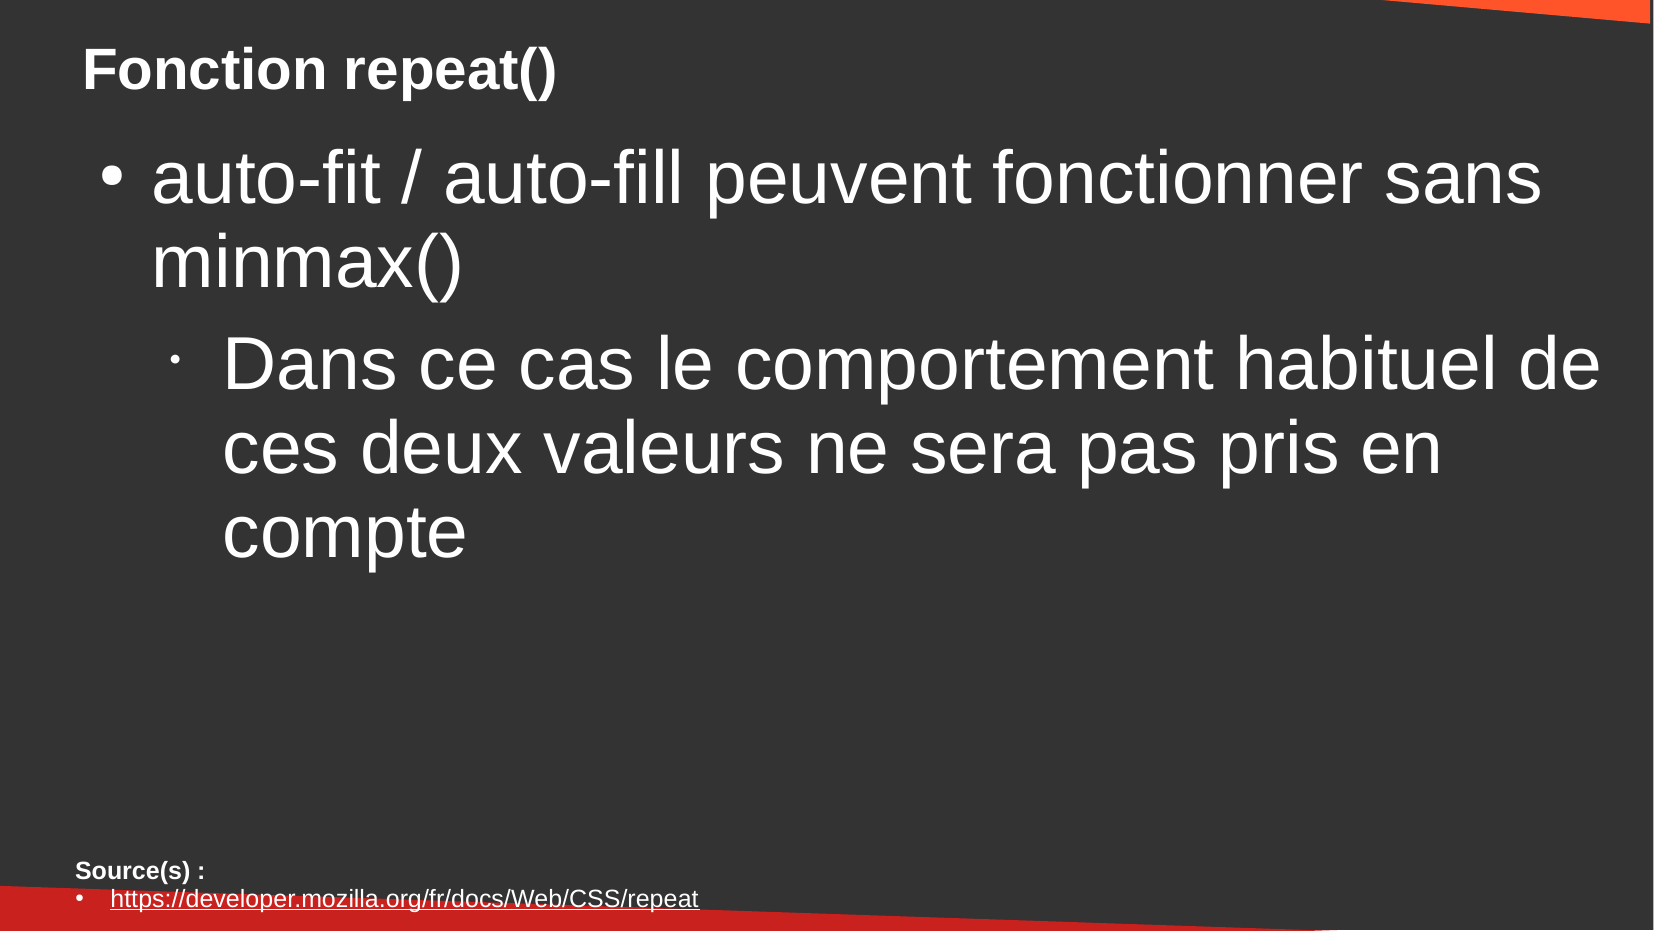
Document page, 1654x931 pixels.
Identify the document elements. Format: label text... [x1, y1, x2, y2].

list auto-fit / auto-fill peuvent fonctionner sans minmax() Dans ce cas le comportement habituel de ces deux valeurs ne sera pas pris en compte [80, 135, 1620, 721]
text_box [0, 885, 1337, 931]
text_box [1381, 0, 1651, 24]
title Fonction repeat() [82, 37, 1571, 122]
text_box Source(s) : https://developer.mozilla.org/fr/docs/Web/CSS/repeat [60, 838, 1546, 920]
